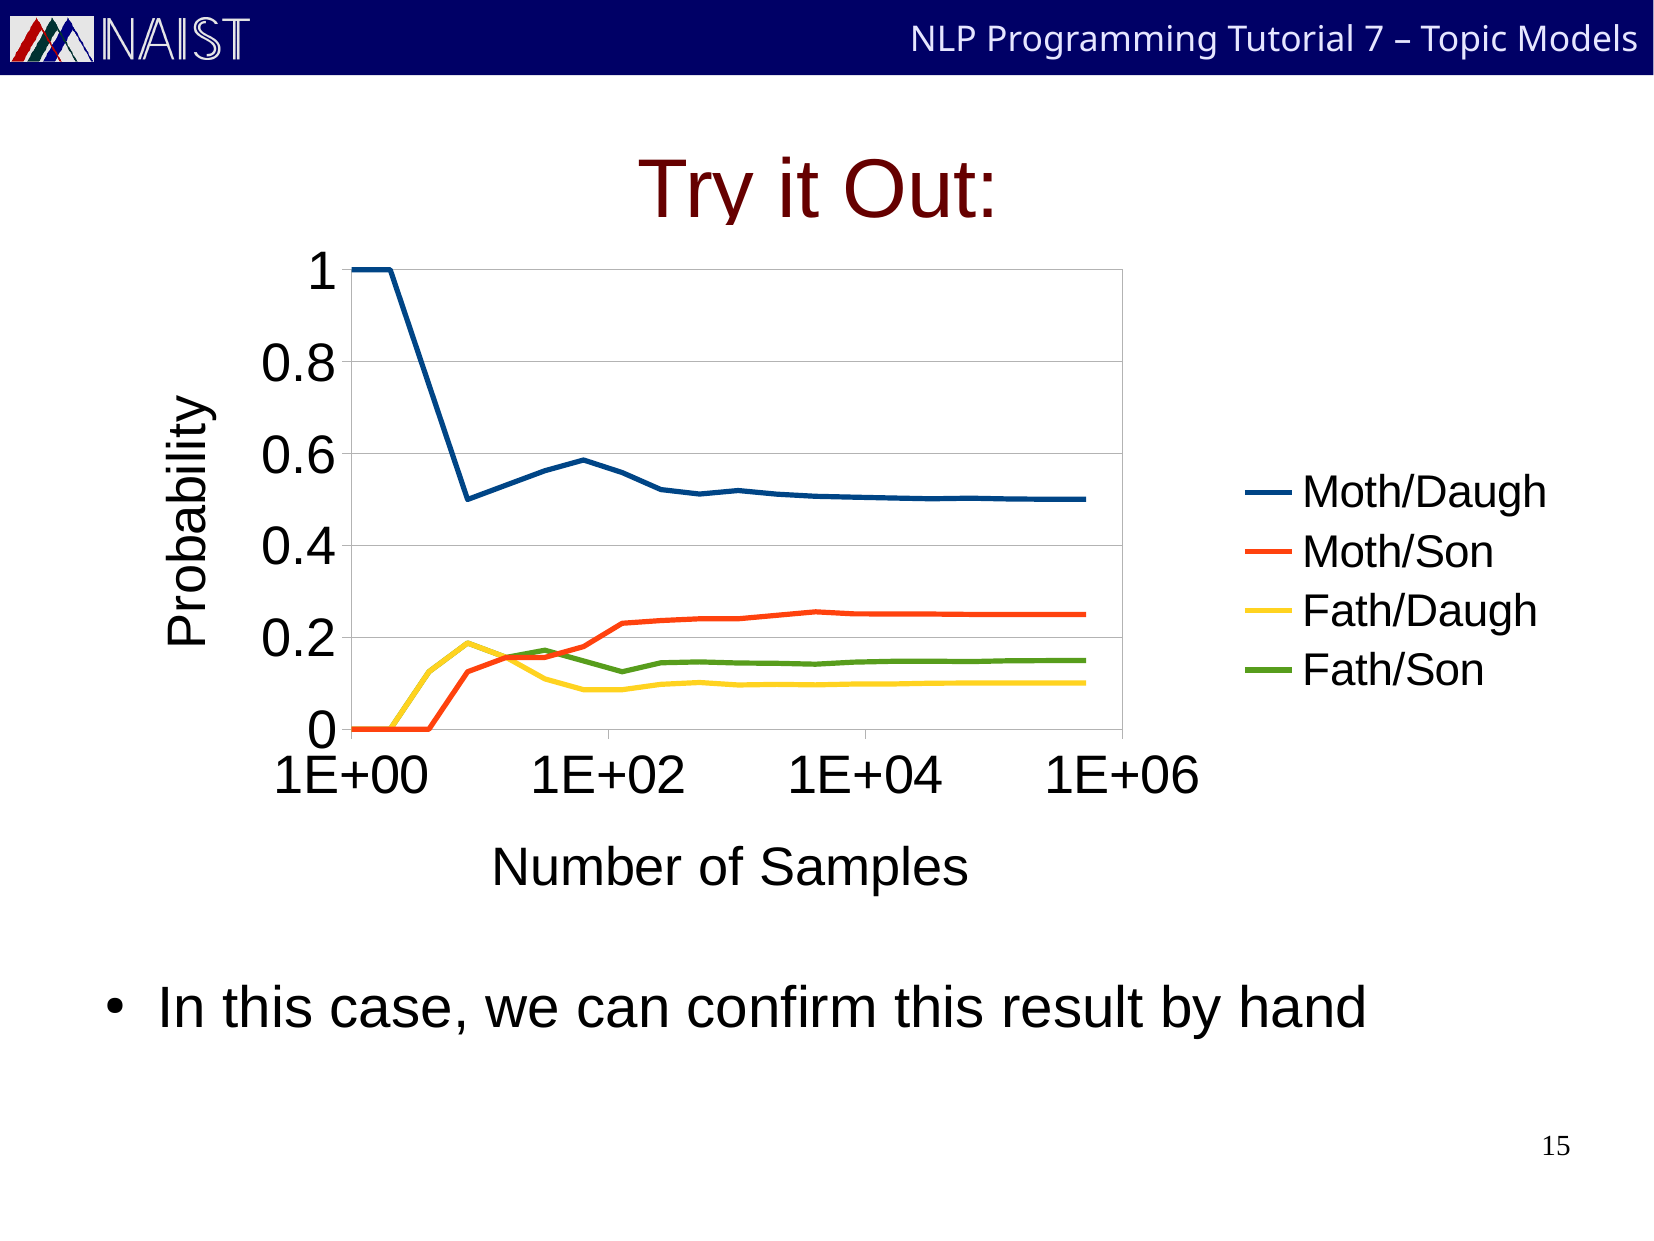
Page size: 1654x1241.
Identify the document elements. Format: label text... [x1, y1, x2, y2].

picture [10, 16, 94, 62]
title Try it Out: [75, 100, 1564, 277]
chart [112, 225, 1576, 938]
picture [102, 17, 251, 60]
list In this case, we can confirm this result by hand [86, 975, 1576, 1104]
